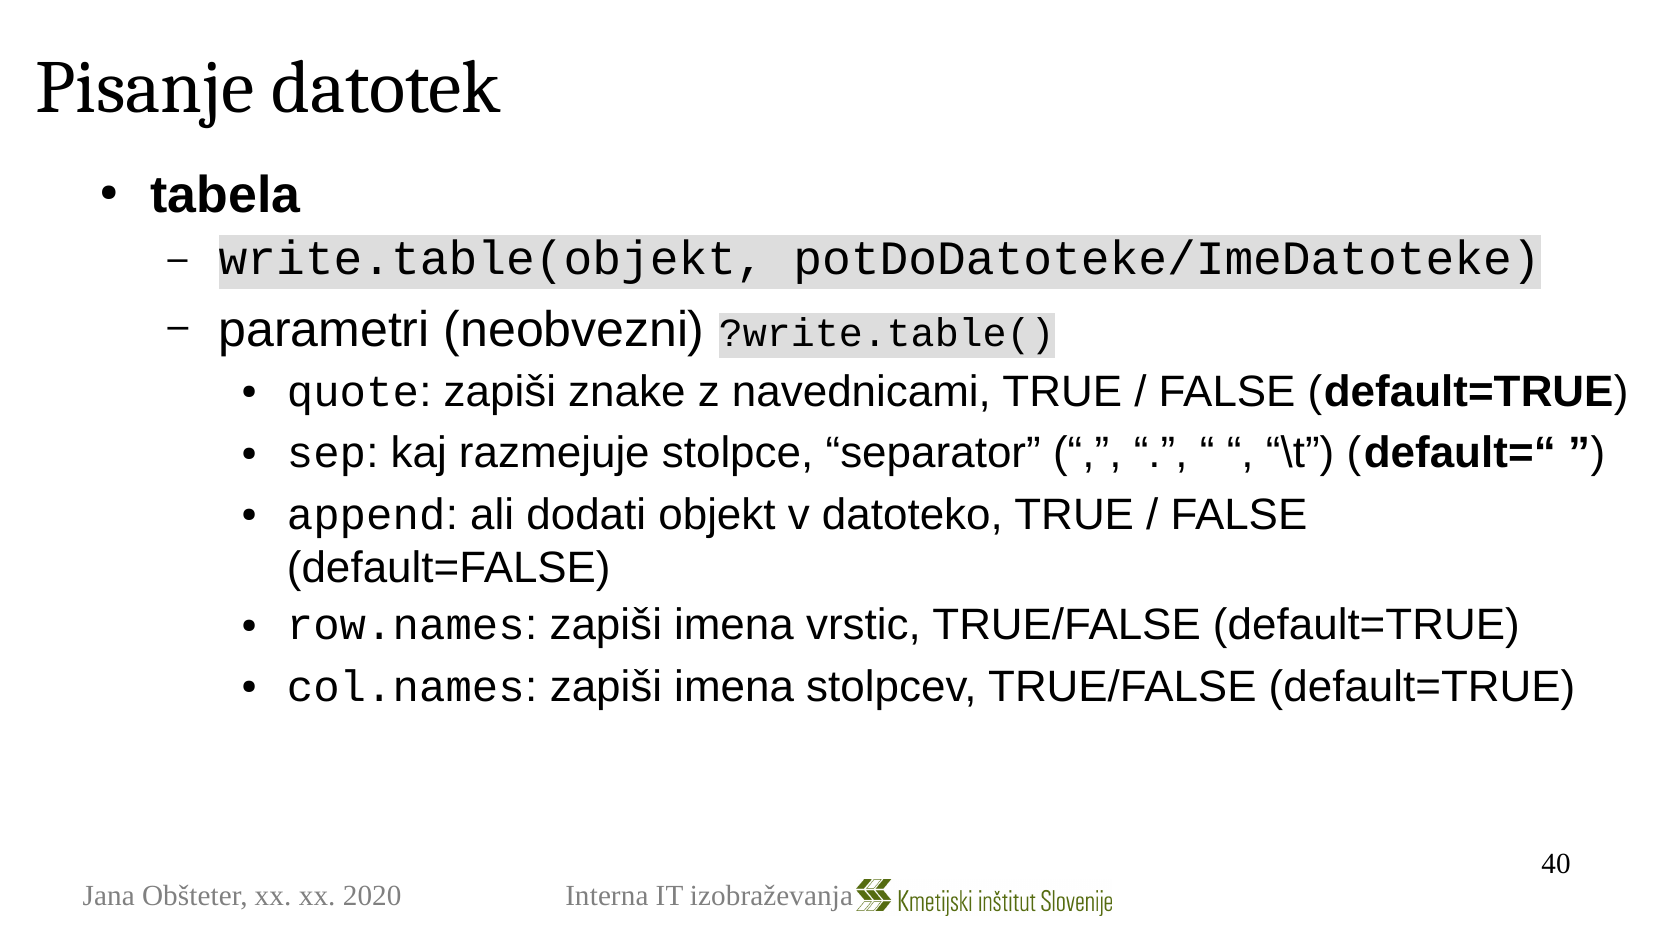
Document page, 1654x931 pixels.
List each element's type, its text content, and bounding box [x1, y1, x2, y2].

picture [856, 879, 1112, 916]
list tabela write.table(objekt, potDoDatoteke/ImeDatoteke) parametri (neobvezni) ?write.table() quote: zapiši znake z navednicami, TRUE / FALSE (default=TRUE) sep: kaj razmejuje stolpce, “separator” (“,”, “.”, “ “, “\t”) (default=“ ”) append: ali dodati objekt v datoteko, TRUE / FALSE (default=FALSE) row.names: zapiši imena vrstic, TRUE/FALSE (default=TRUE) col.names: zapiši imena stolpcev, TRUE/FALSE (default=TRUE) [82, 165, 1630, 839]
title Pisanje datotek [35, 21, 1524, 154]
